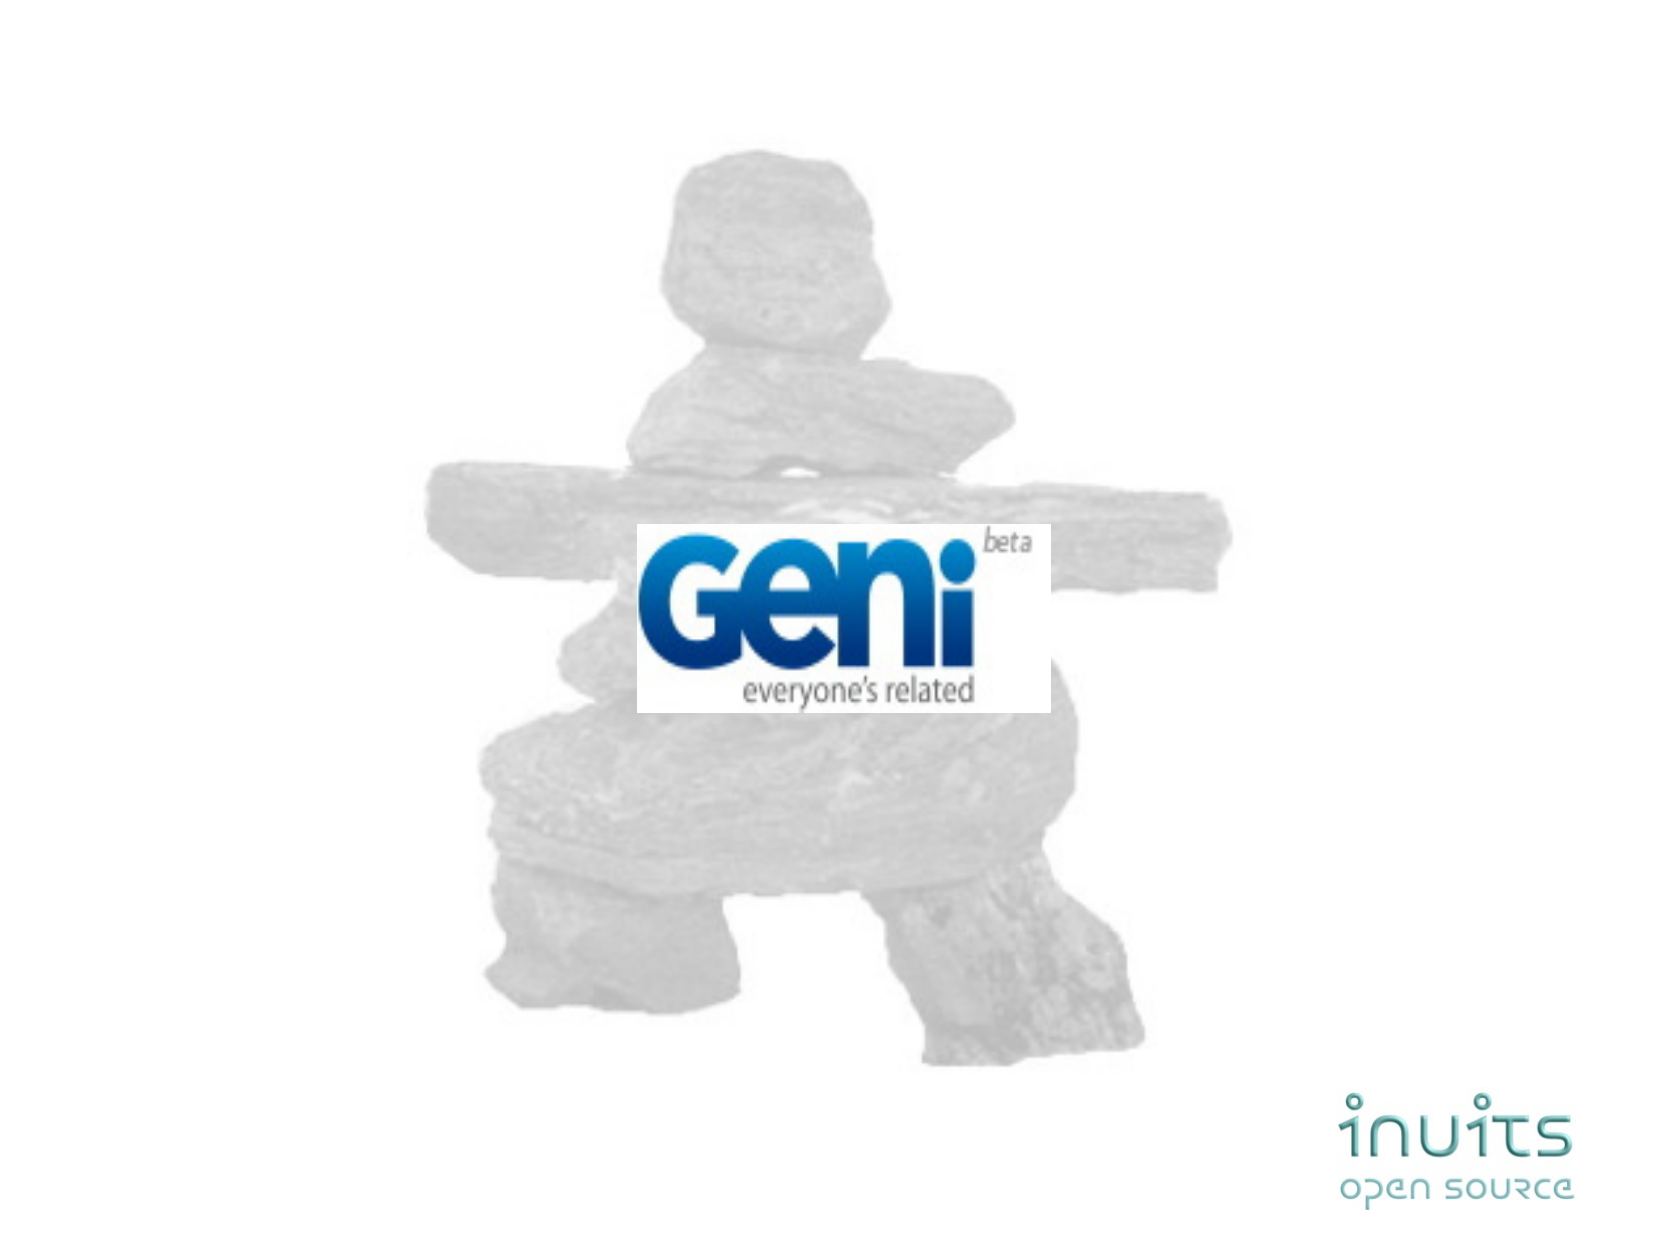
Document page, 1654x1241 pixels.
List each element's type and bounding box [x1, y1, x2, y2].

picture [1337, 1087, 1576, 1210]
picture [337, 112, 1298, 1120]
